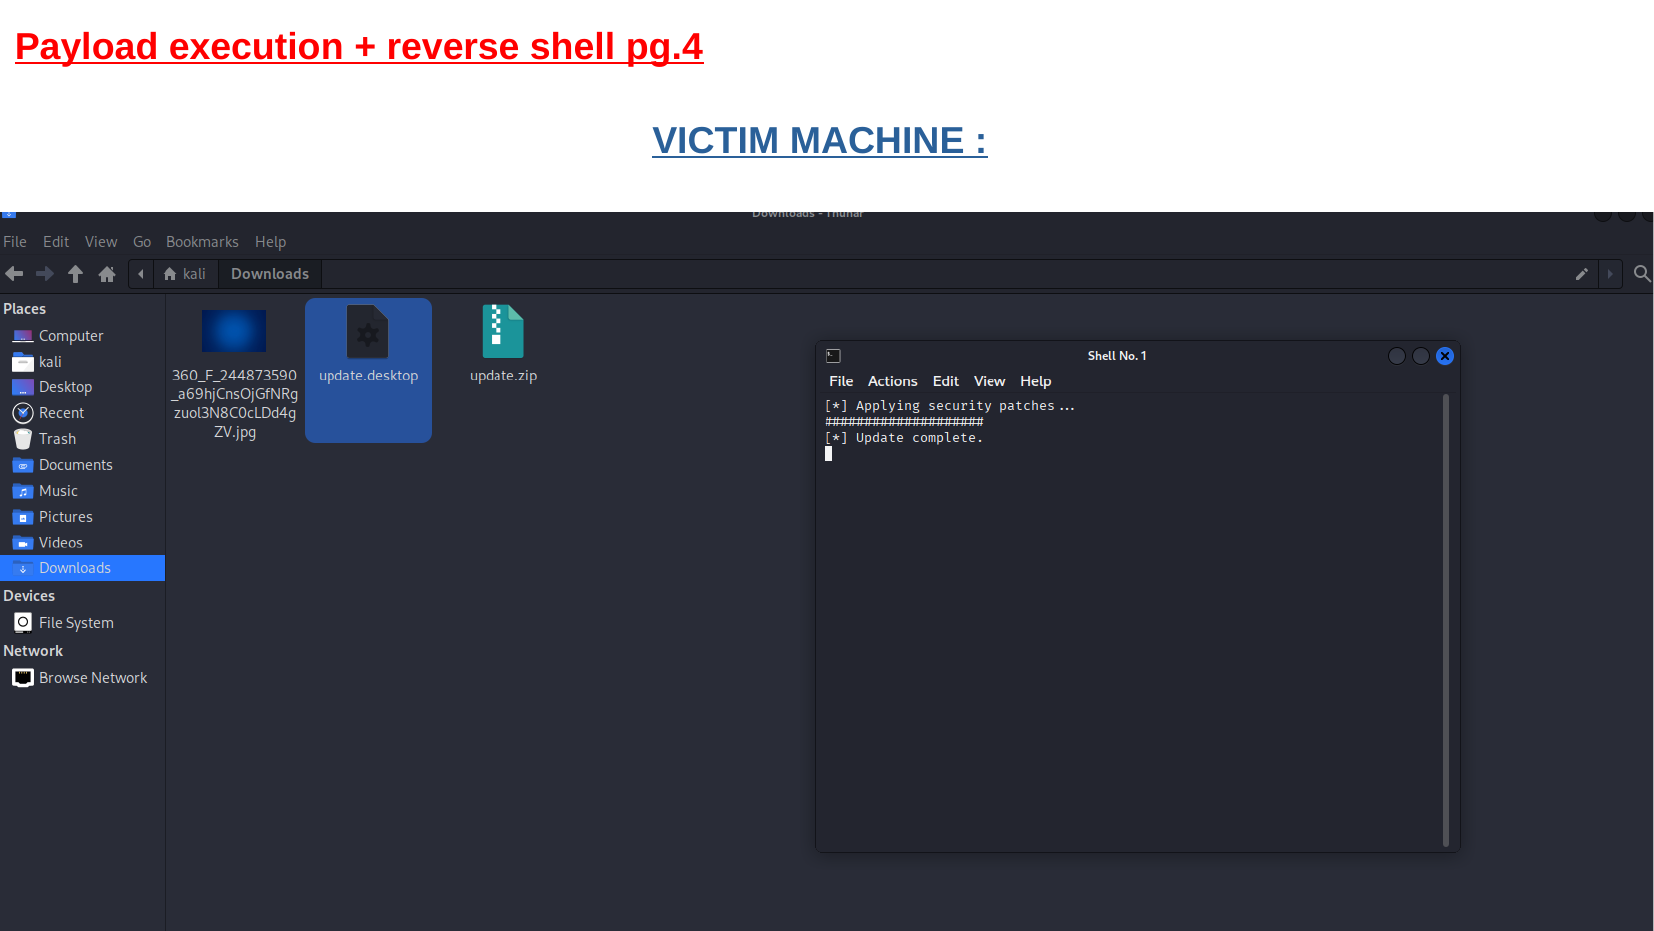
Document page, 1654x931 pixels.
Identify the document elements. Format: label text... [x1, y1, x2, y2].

text_box VICTIM MACHINE : [637, 112, 1501, 207]
picture [0, 212, 1654, 931]
text_box Payload execution + reverse shell pg.4 [0, 18, 863, 113]
